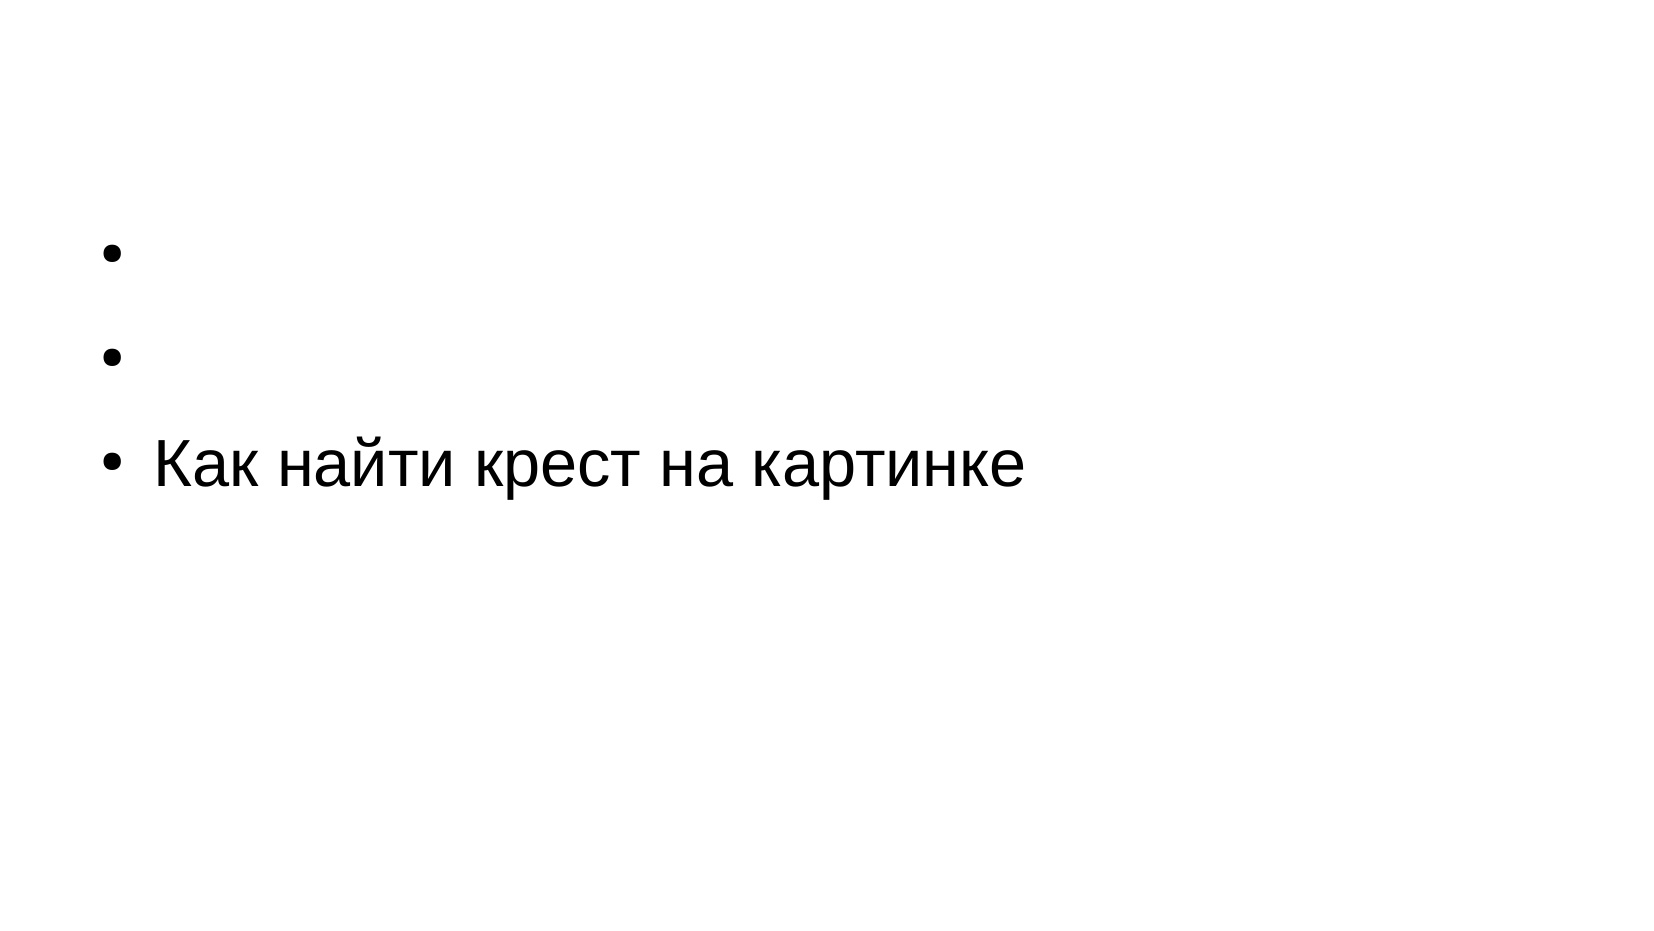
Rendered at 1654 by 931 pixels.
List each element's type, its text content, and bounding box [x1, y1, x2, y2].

list Как найти крест на картинке [82, 217, 1571, 758]
